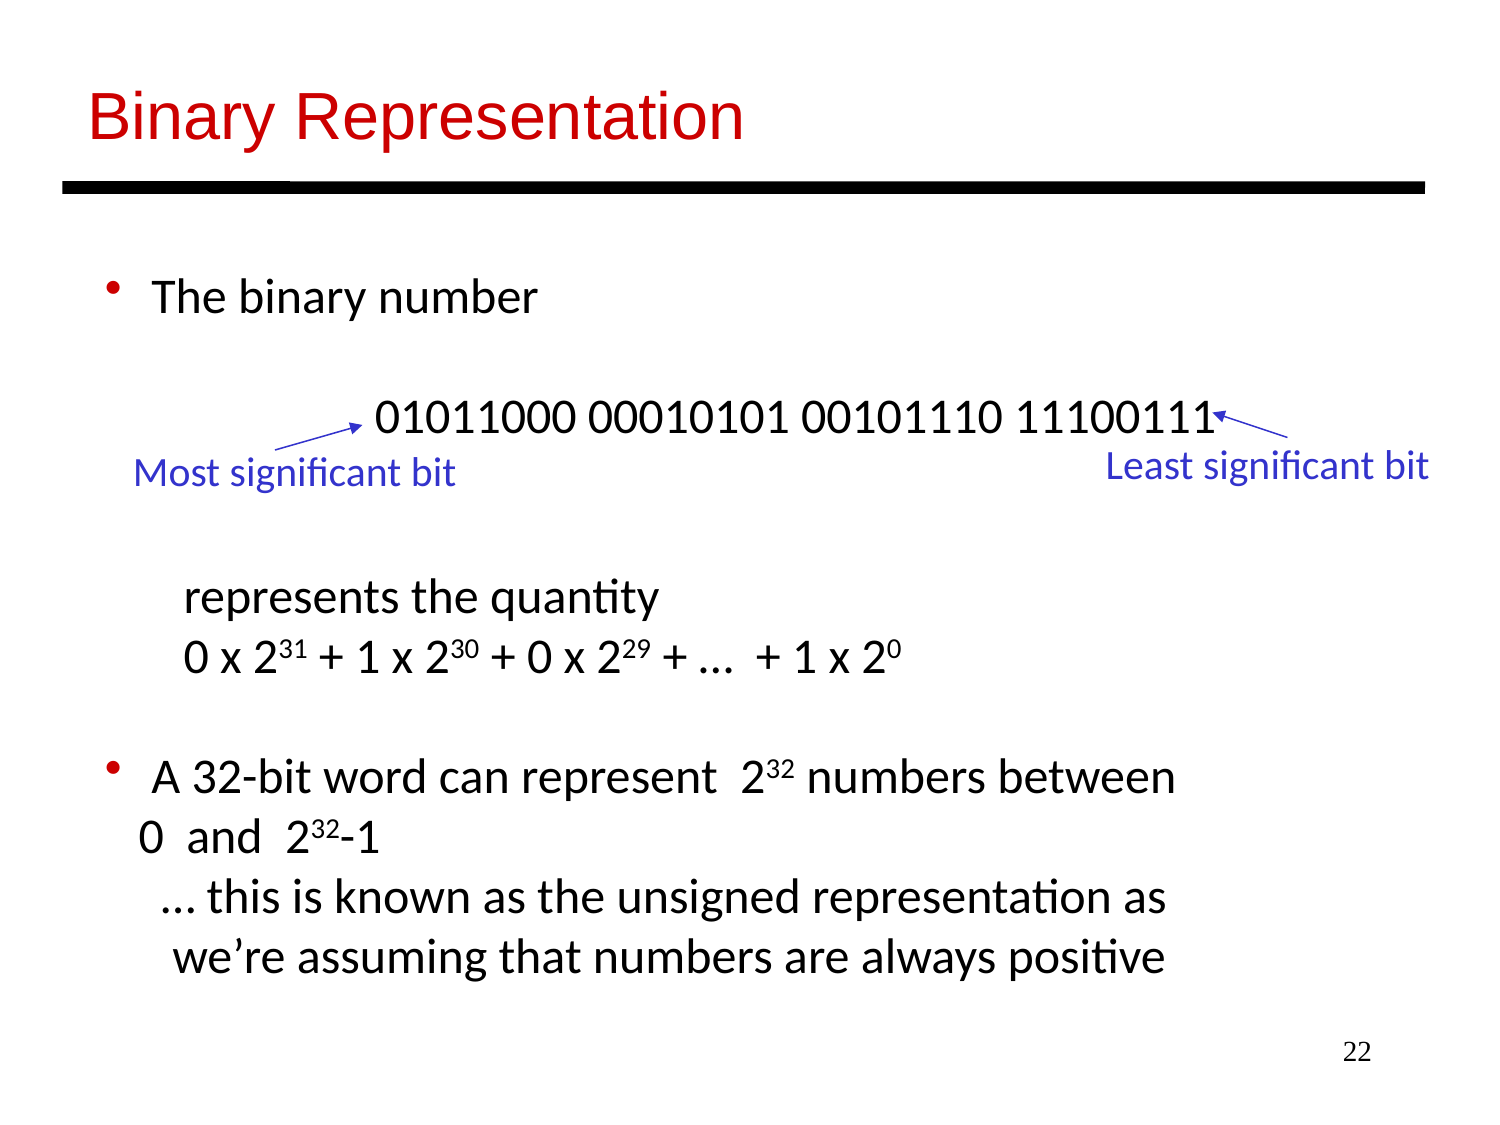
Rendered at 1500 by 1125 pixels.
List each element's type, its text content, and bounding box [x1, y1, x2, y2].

text_box The binary number 01011000 00010101 00101110 11100111 represents the quantity 0 x 231 + 1 x 230 + 0 x 229 + … + 1 x 20 A 32-bit word can represent 232 numbers between 0 and 232-1 … this is known as the unsigned representation as we’re assuming that numbers are always positive [90, 256, 1232, 992]
text_box Most significant bit [118, 437, 472, 503]
text_box Binary Representation [72, 65, 762, 160]
slide_number <number> [1074, 1025, 1388, 1100]
text_box Least significant bit [1090, 430, 1445, 496]
